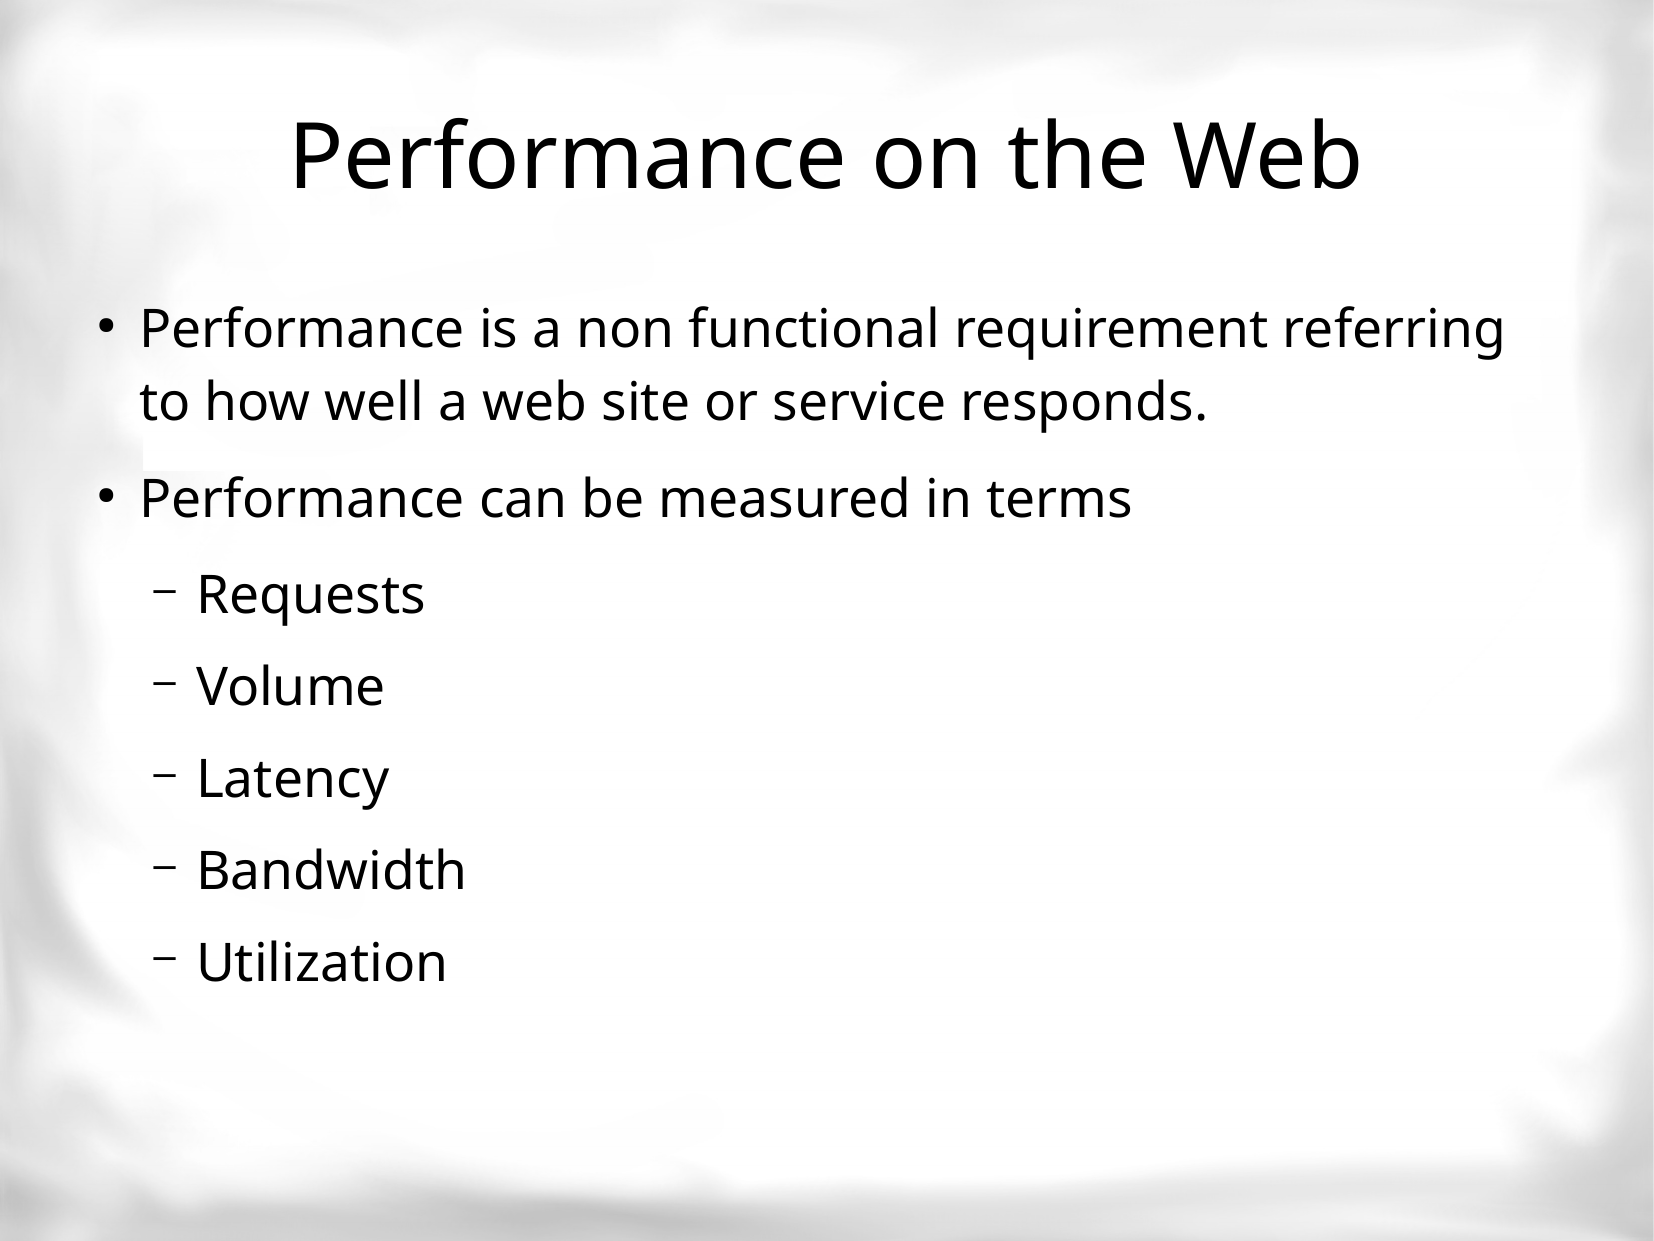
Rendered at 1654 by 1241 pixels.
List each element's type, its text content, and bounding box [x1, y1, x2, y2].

picture [0, 0, 1654, 1241]
list Performance is a non functional requirement referring to how well a web site or service responds. Performance can be measured in terms Requests Volume Latency Bandwidth Utilization [82, 290, 1538, 1010]
title Performance on the Web [82, 49, 1571, 257]
